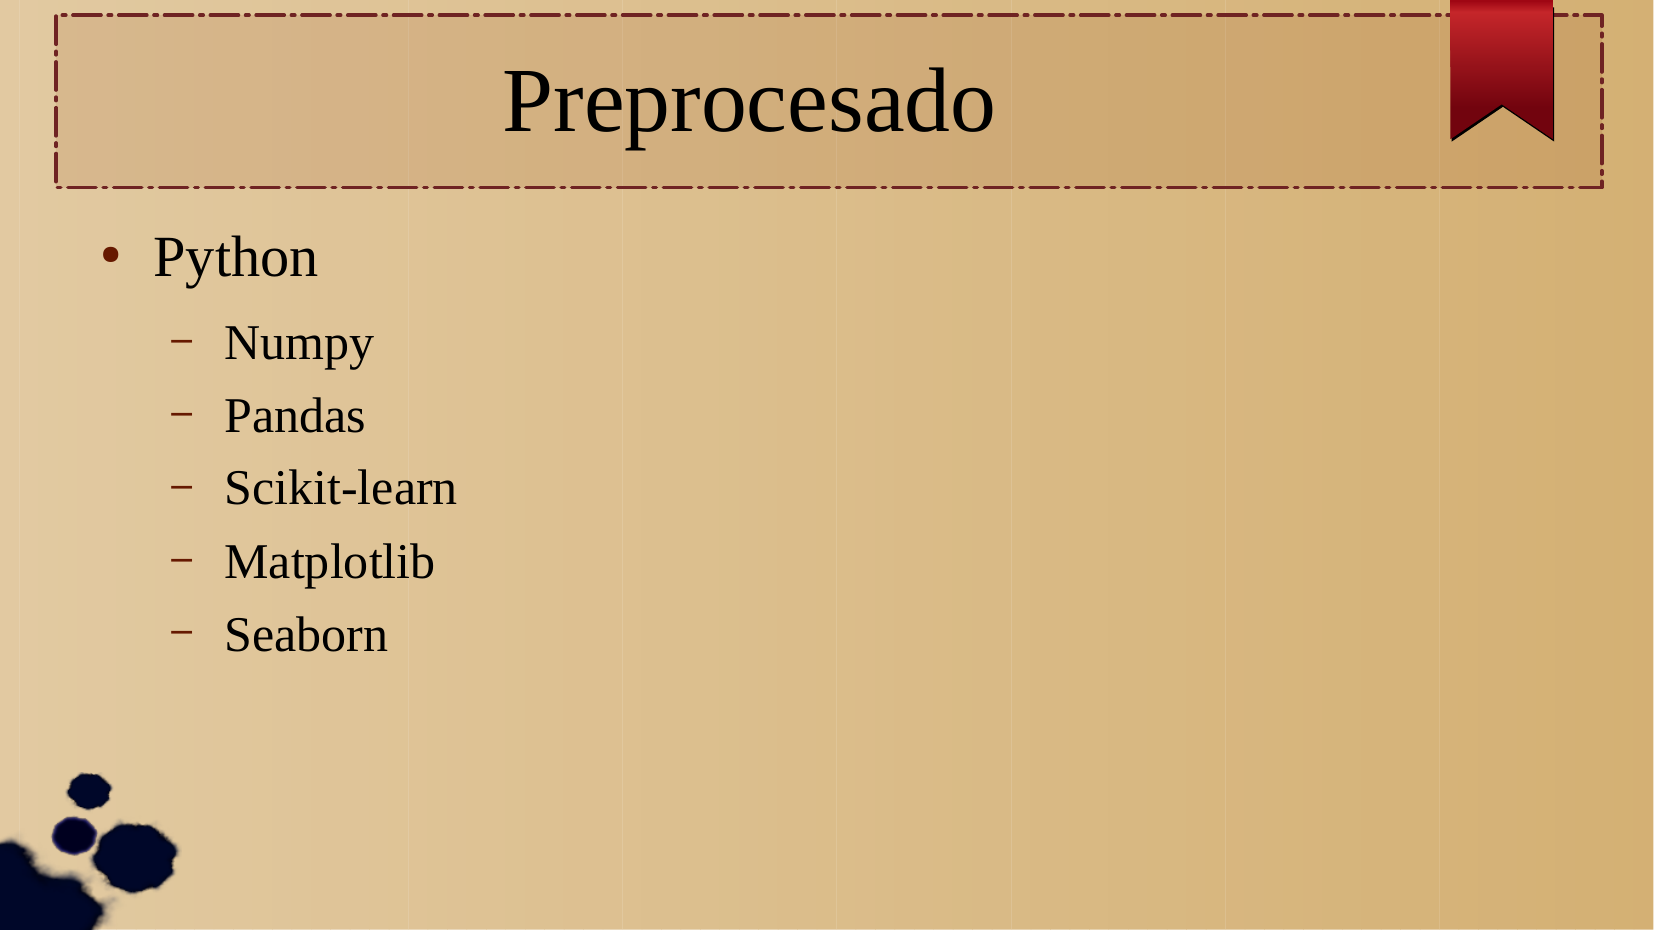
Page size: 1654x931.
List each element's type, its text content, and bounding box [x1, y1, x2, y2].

title Preprocesado [59, 11, 1441, 189]
list Python Numpy Pandas Scikit-learn Matplotlib Seaborn [82, 224, 1571, 764]
